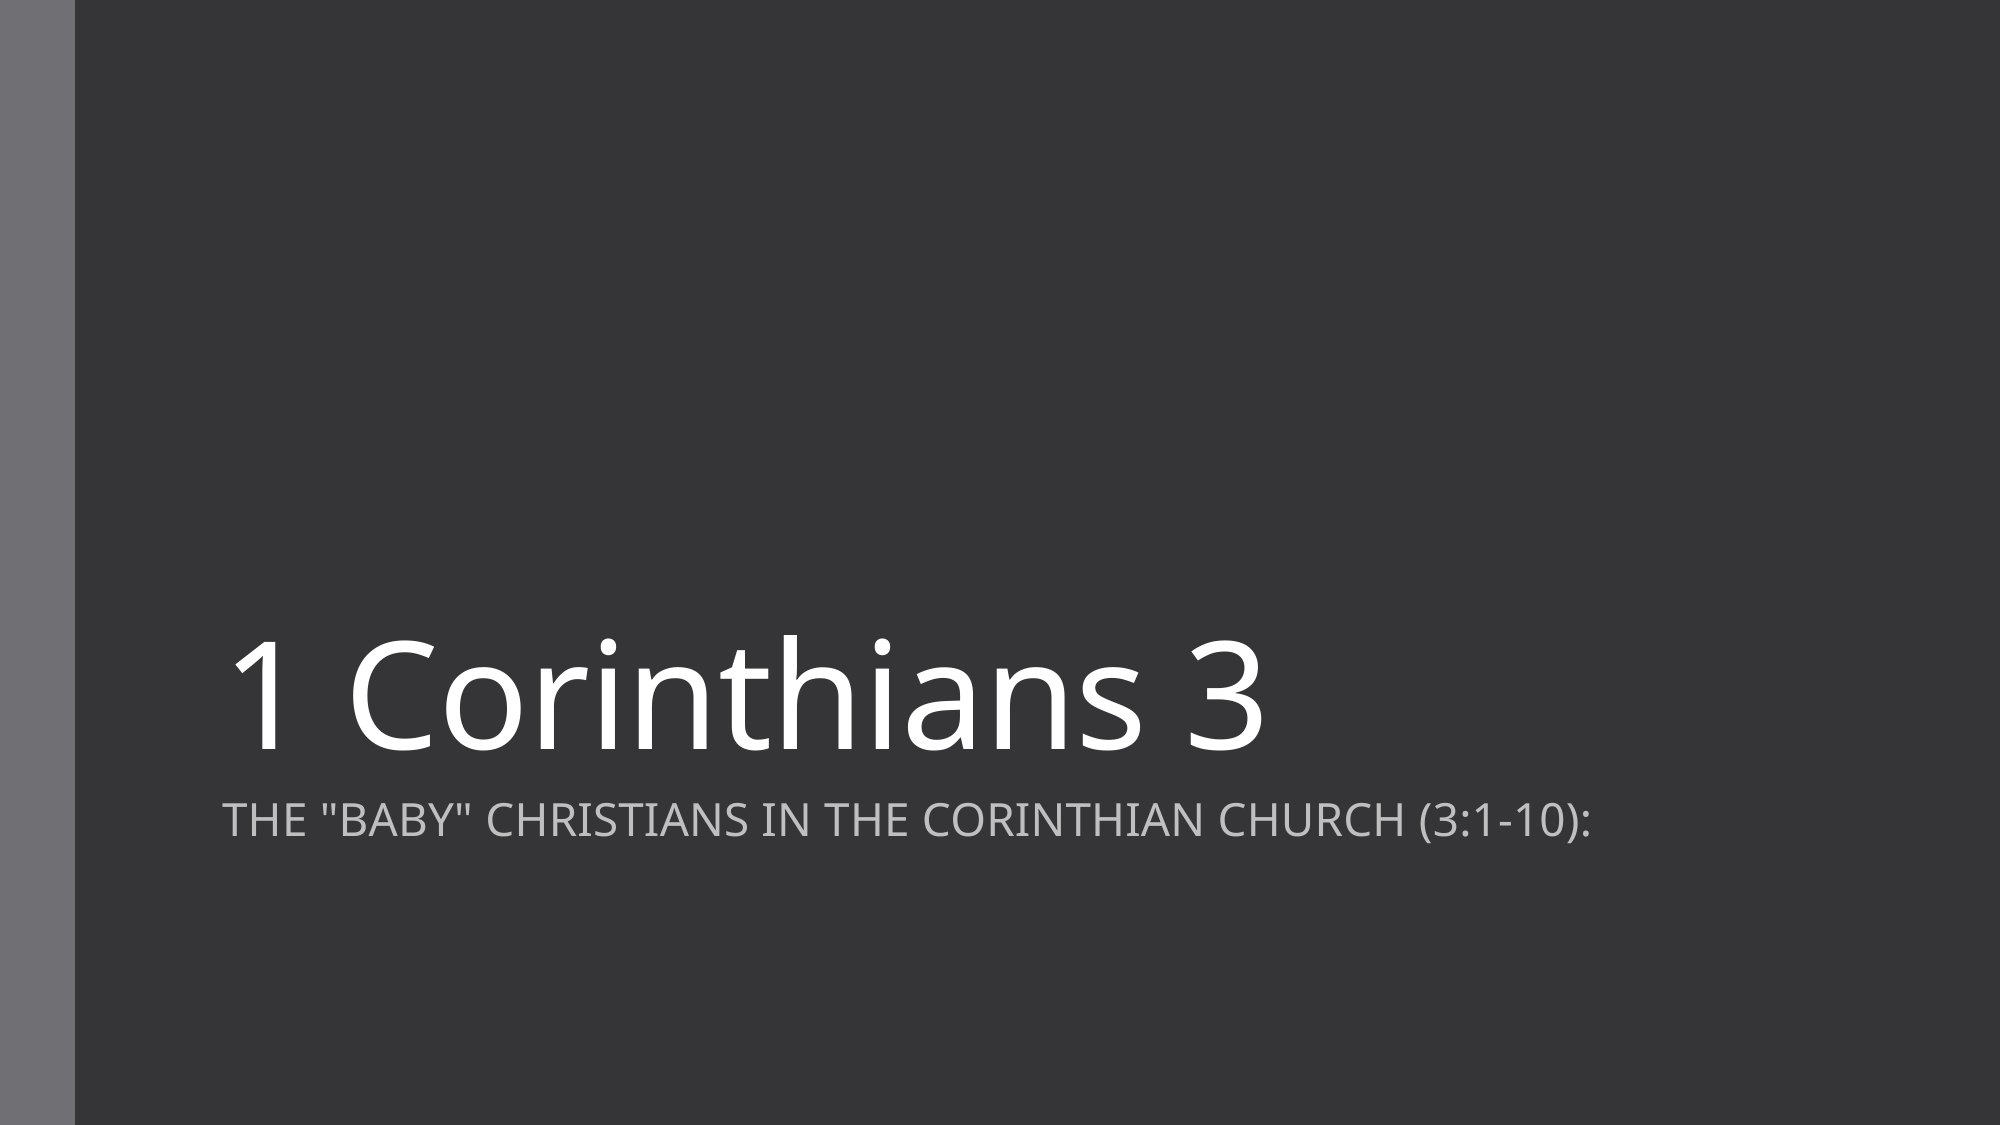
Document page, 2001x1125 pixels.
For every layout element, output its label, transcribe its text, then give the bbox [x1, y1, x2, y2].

subtitle THE "BABY" CHRISTIANS IN THE CORINTHIAN CHURCH (3:1-10): [206, 787, 1752, 1066]
title 1 Corinthians 3 [206, 124, 1752, 787]
